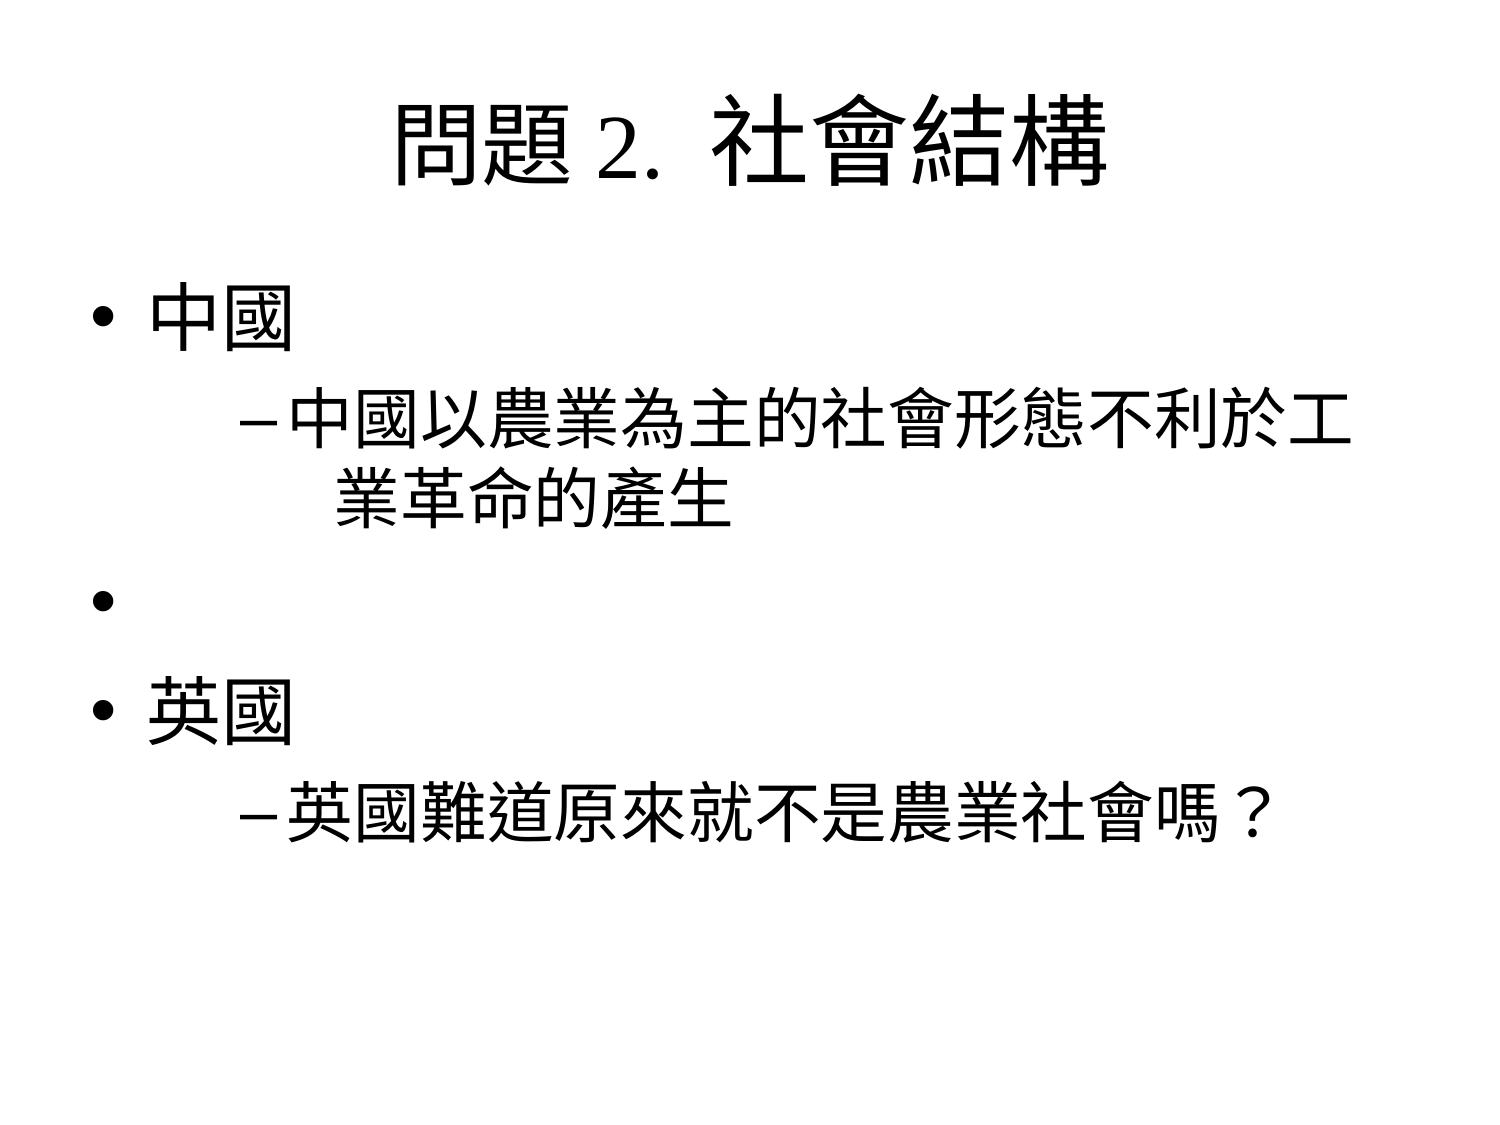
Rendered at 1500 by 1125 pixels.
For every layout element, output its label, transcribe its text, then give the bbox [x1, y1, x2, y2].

title 問題2. 社會結構 [75, 45, 1426, 233]
list 中國 中國以農業為主的社會形態不利於工業革命的產生 英國 英國難道原來就不是農業社會嗎？ [75, 262, 1426, 1005]
